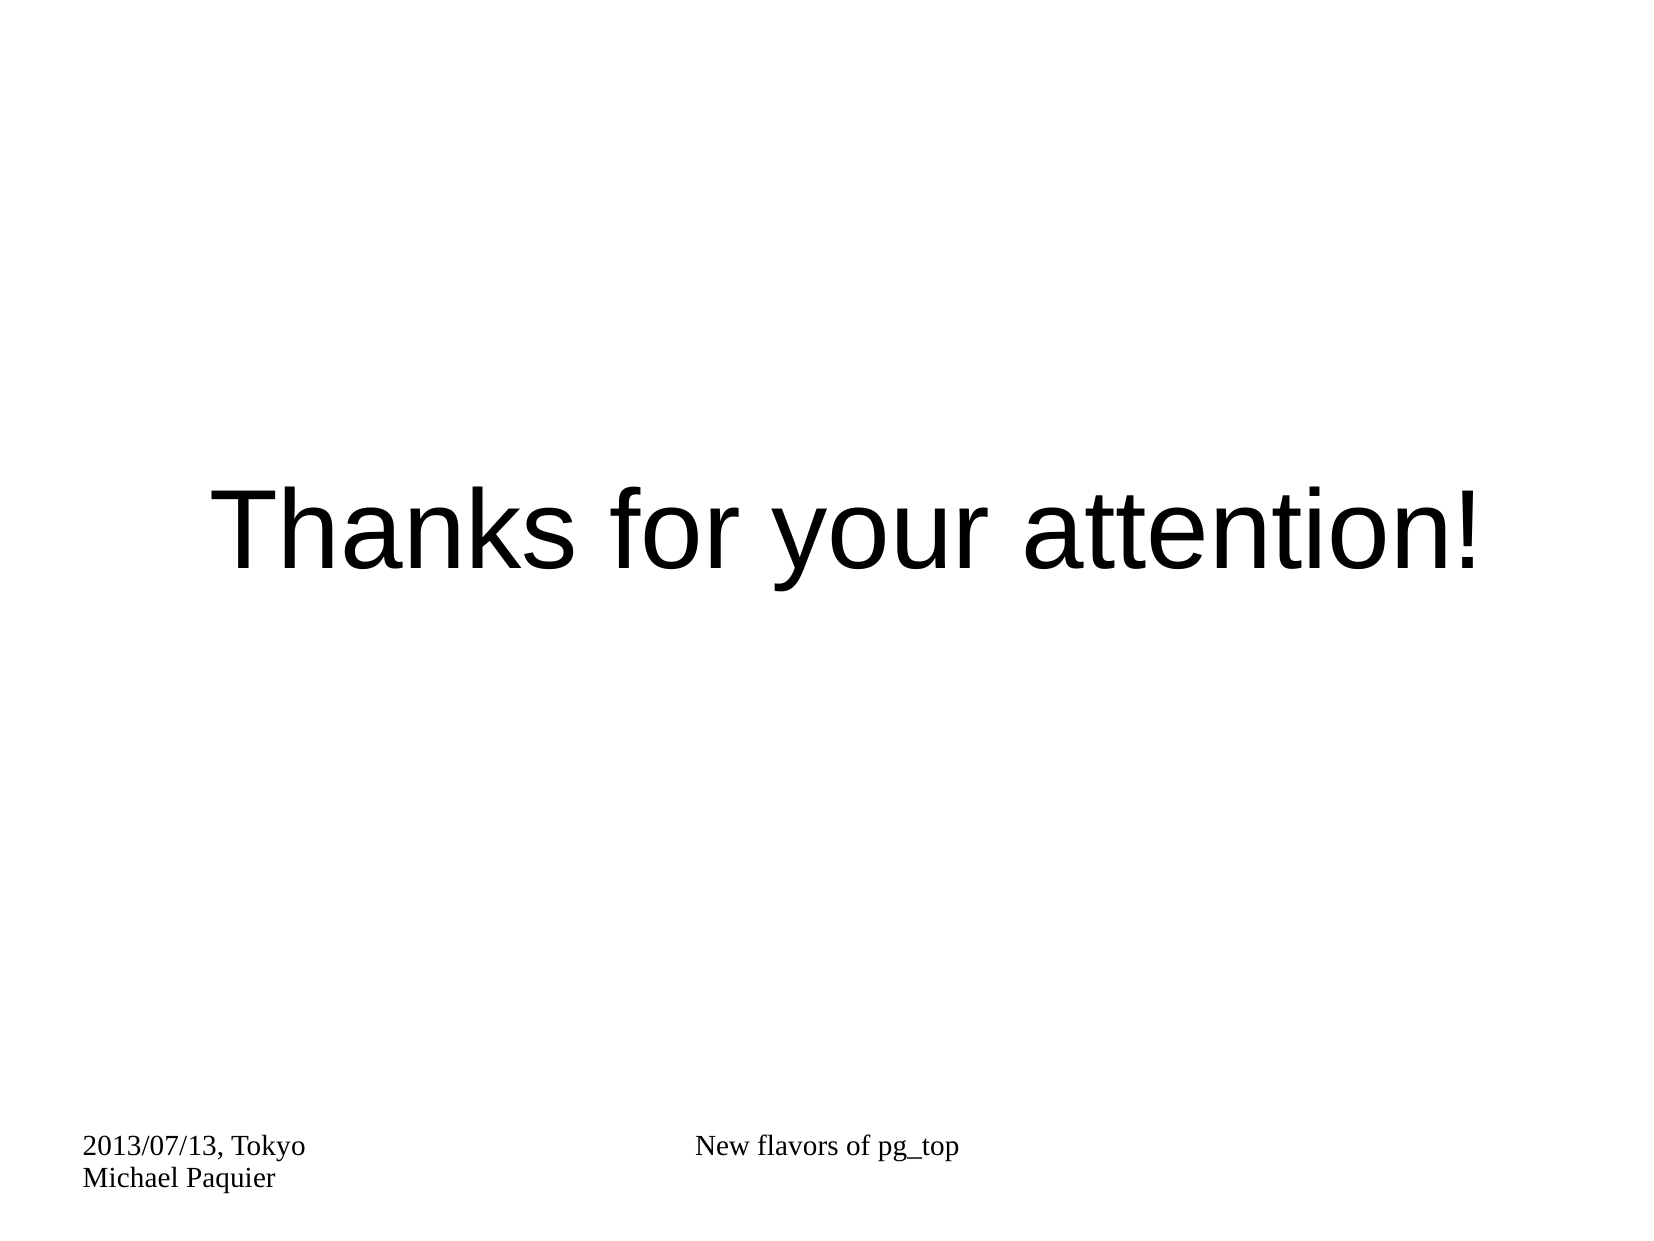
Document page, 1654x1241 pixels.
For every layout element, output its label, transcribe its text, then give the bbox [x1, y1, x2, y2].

subtitle Thanks for your attention! [82, 49, 1571, 1010]
